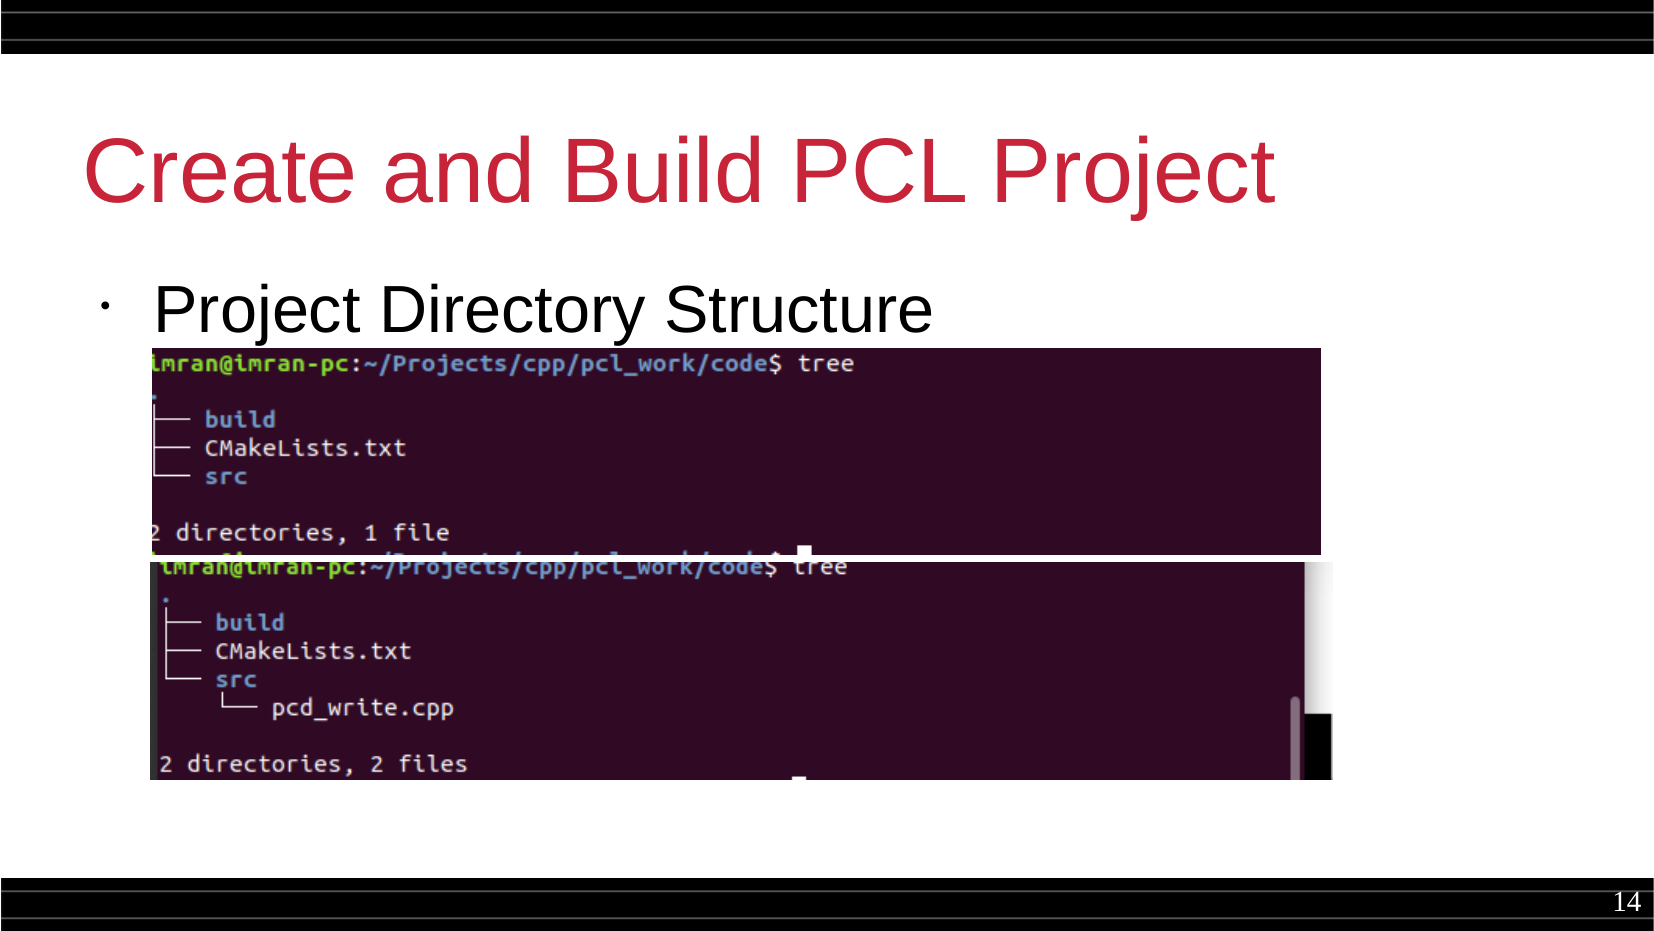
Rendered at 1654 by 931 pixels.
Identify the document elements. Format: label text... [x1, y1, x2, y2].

picture [1, 878, 1654, 931]
picture [152, 348, 1321, 556]
title Create and Build PCL Project [82, 92, 1571, 249]
picture [150, 562, 1333, 781]
picture [1, 0, 1654, 54]
list Project Directory Structure [82, 271, 1571, 376]
